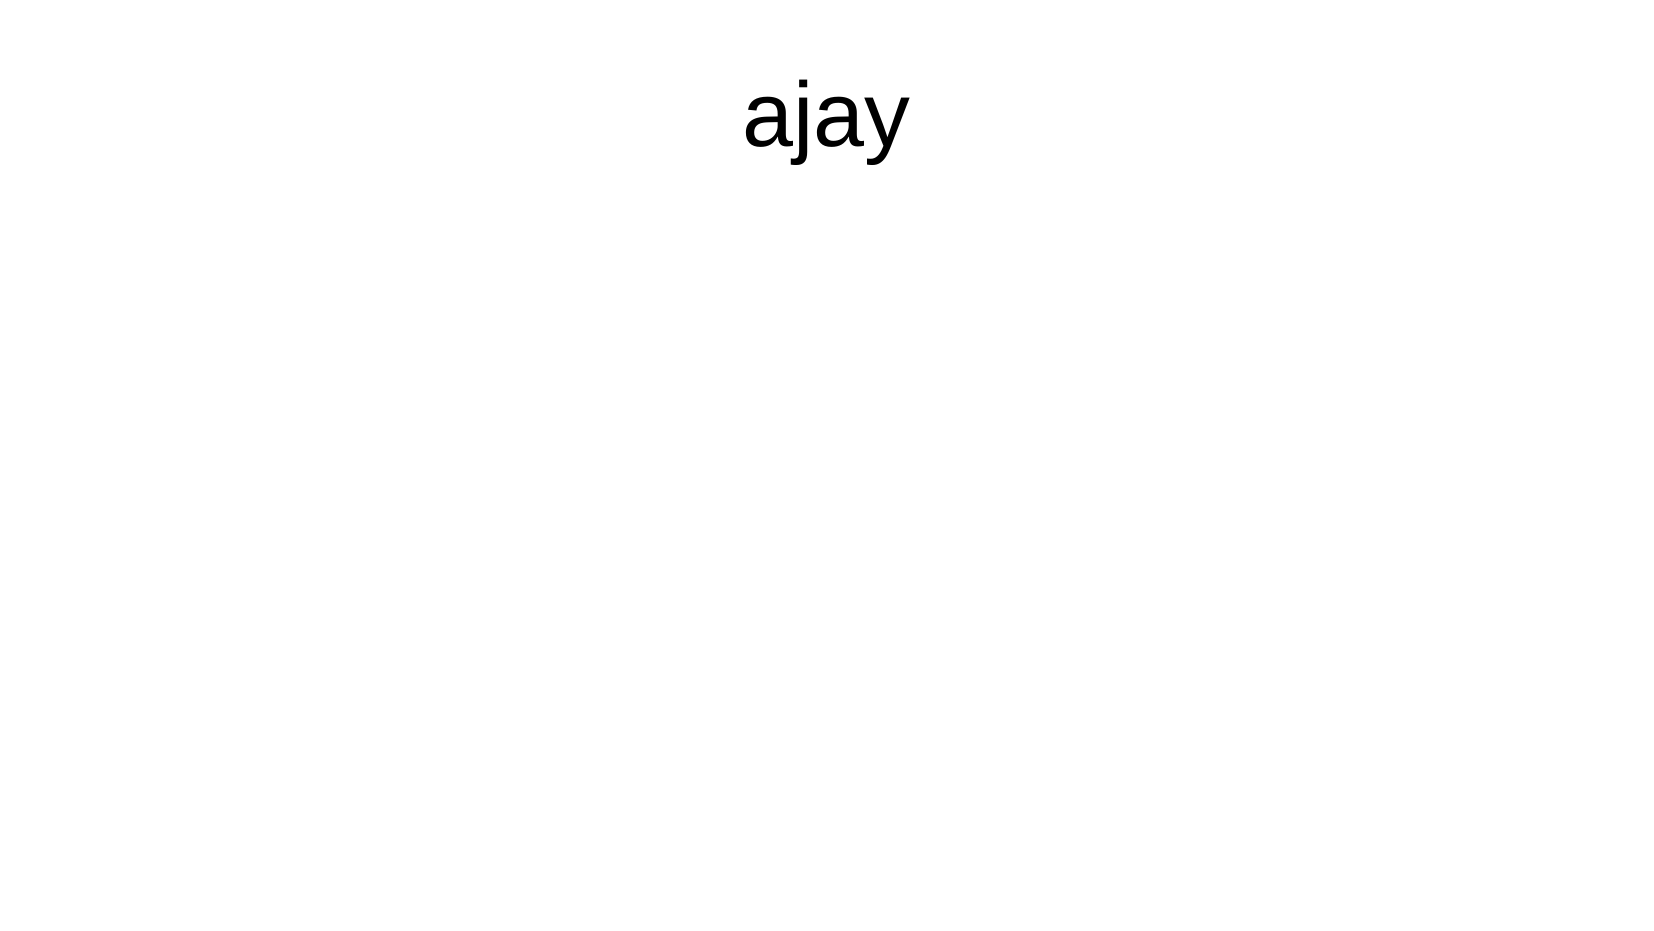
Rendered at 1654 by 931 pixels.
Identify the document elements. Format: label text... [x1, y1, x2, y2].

title ajay [82, 37, 1571, 193]
